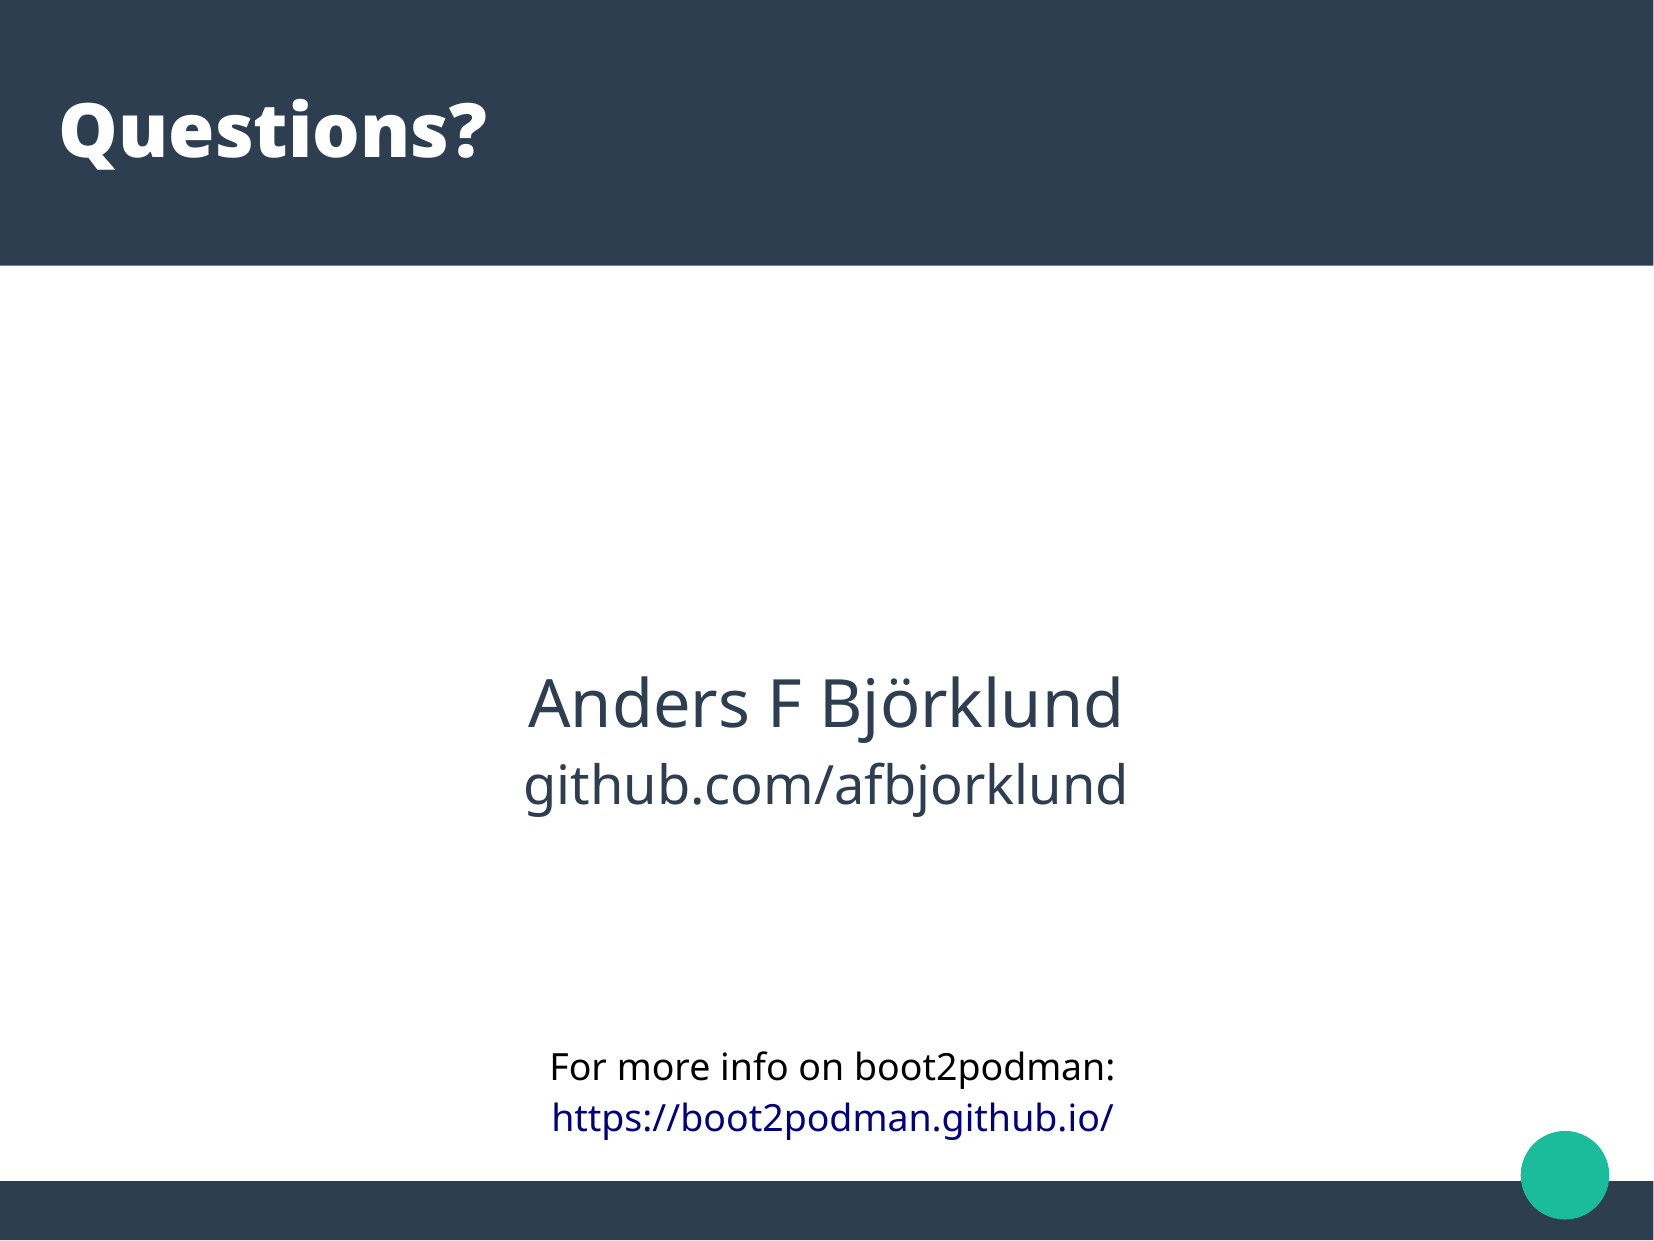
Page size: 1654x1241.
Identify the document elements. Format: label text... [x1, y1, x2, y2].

title Questions? [59, 49, 1595, 207]
subtitle Anders F Björklund github.com/afbjorklund [59, 324, 1595, 1152]
text_box For more info on boot2podman: https://boot2podman.github.io/ [425, 1033, 1241, 1152]
